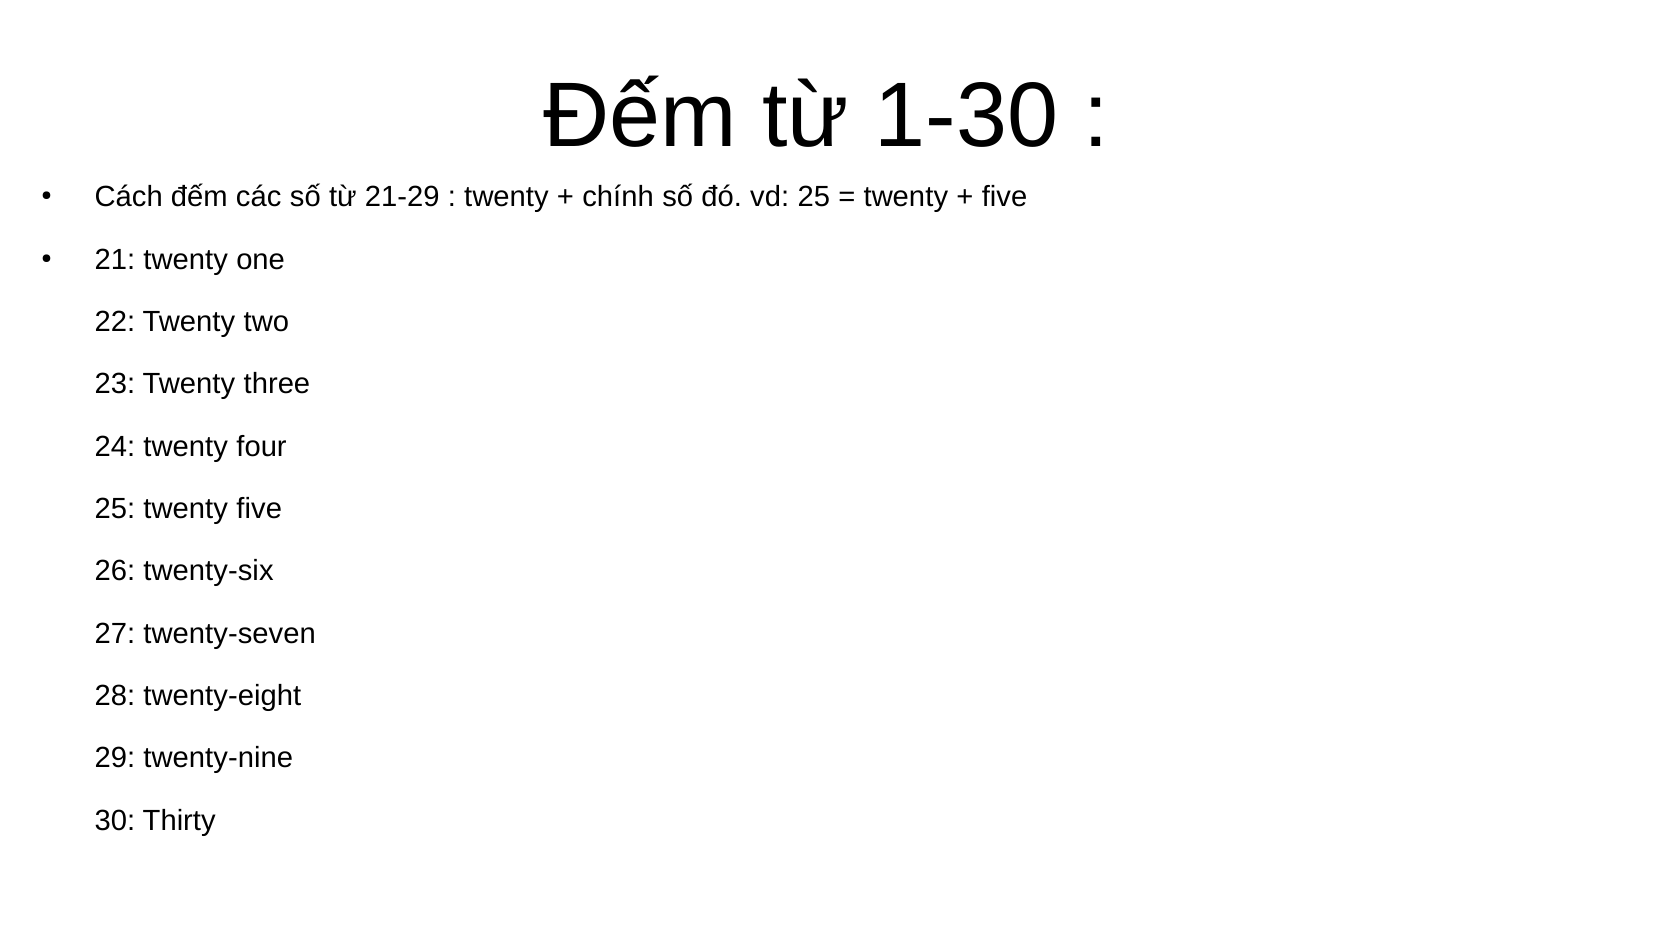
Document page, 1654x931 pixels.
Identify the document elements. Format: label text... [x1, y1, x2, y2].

list Cách đếm các số từ 21-29 : twenty + chính số đó. vd: 25 = twenty + five 21: twenty one 22: Twenty two 23: Twenty three 24: twenty four 25: twenty five 26: twenty-six 27: twenty-seven 28: twenty-eight 29: twenty-nine 30: Thirty [23, 118, 1595, 910]
title Đếm từ 1-30 : [82, 37, 1571, 118]
